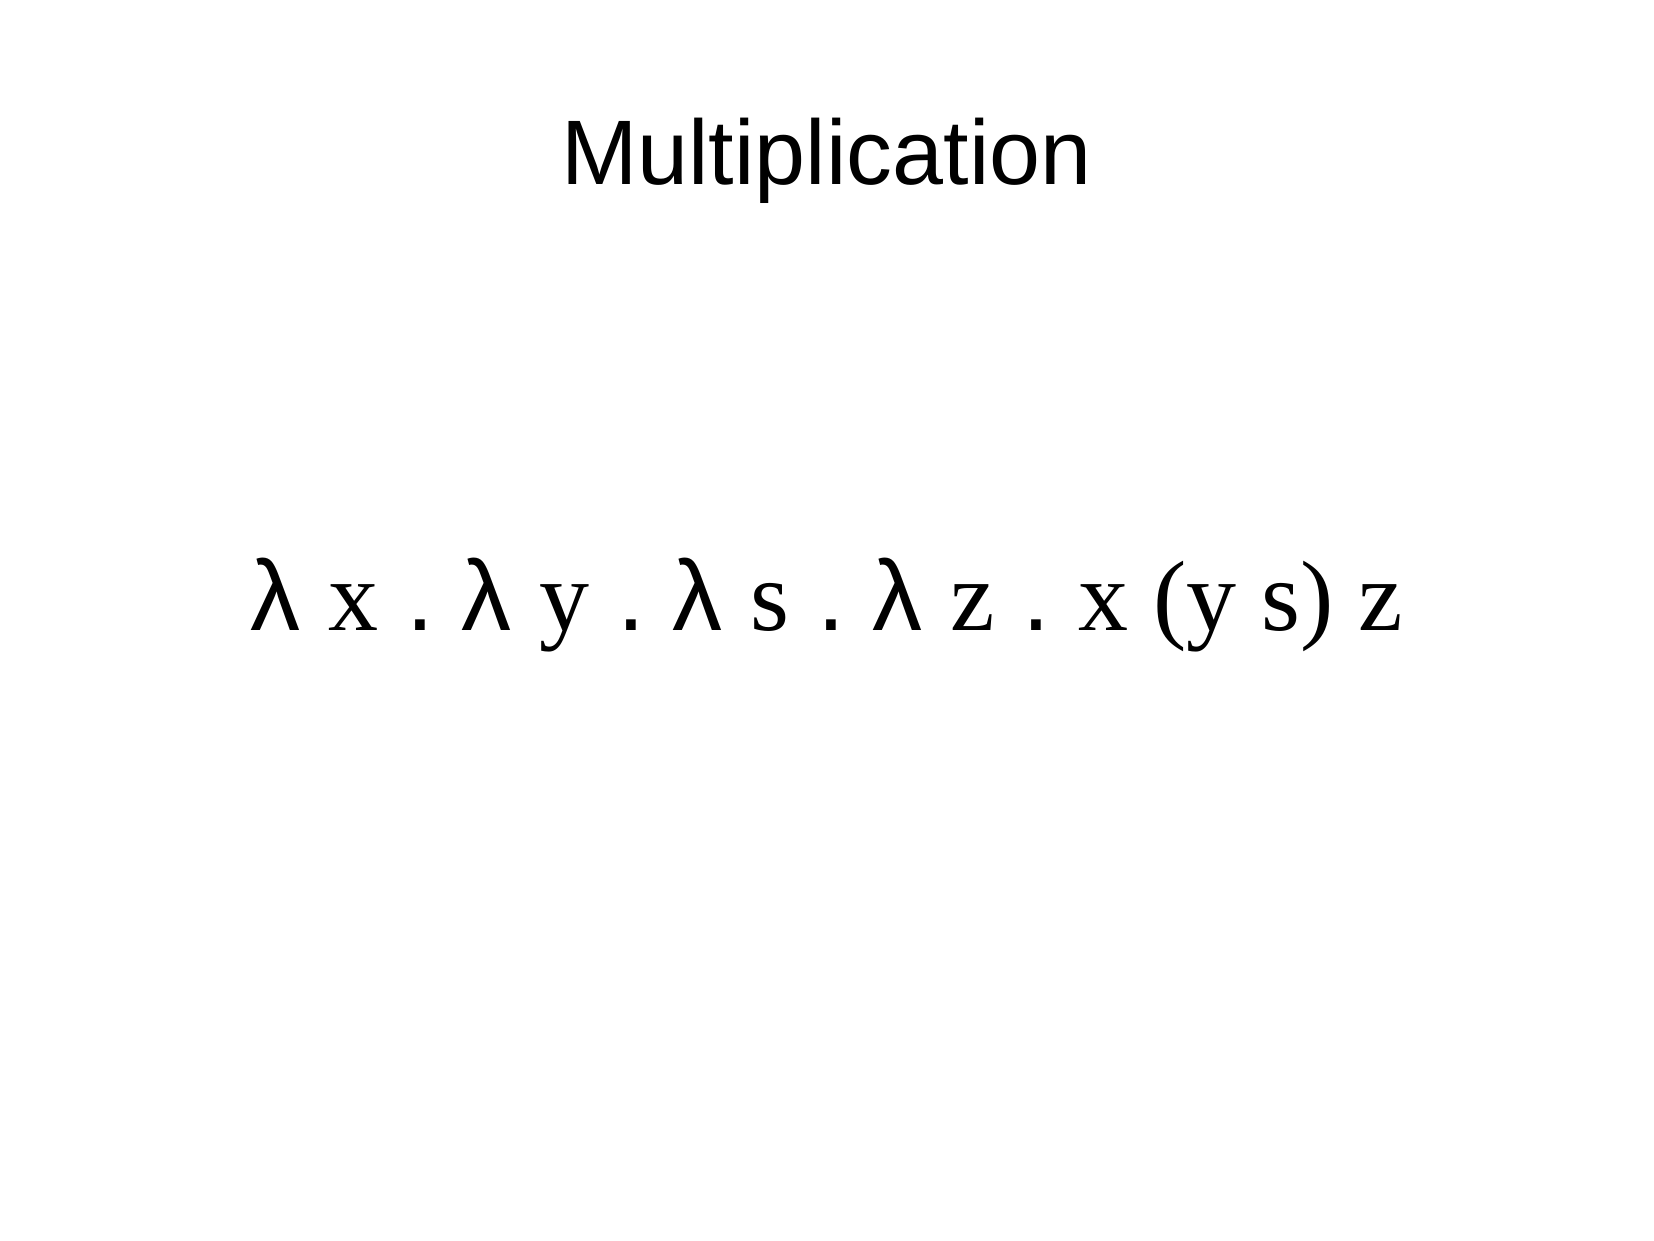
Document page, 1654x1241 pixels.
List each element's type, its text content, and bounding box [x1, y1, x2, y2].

title Multiplication [82, 49, 1571, 257]
list λ x . λ y . λ s . λ z . x (y s) z [106, 539, 1547, 701]
